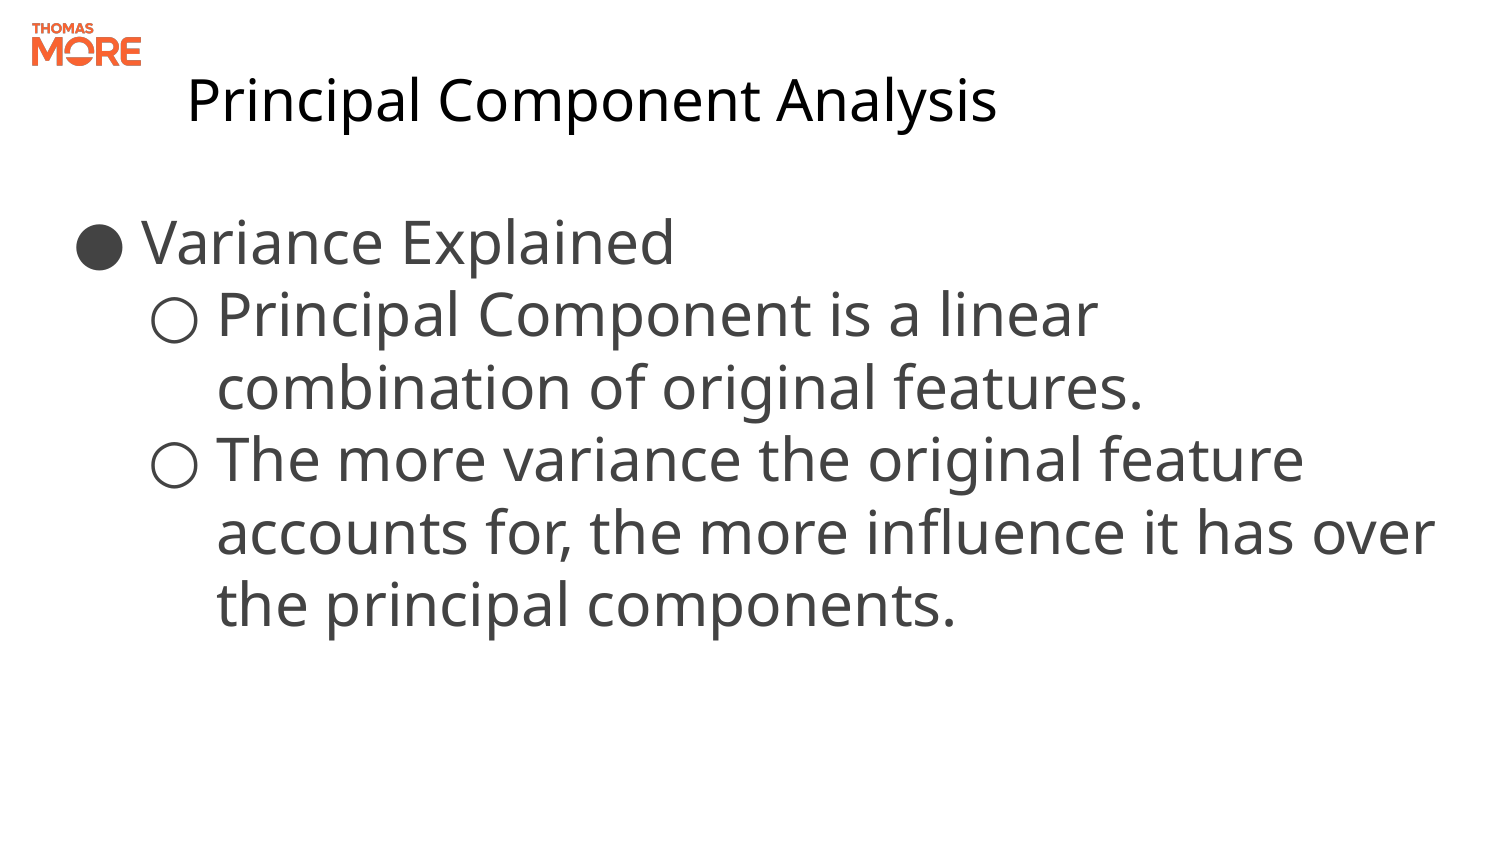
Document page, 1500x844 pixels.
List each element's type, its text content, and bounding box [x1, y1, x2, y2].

list Variance Explained Principal Component is a linear combination of original features. The more variance the original feature accounts for, the more influence it has over the principal components. [51, 189, 1476, 750]
picture [22, 13, 151, 76]
title Principal Component Analysis [171, 48, 1449, 143]
